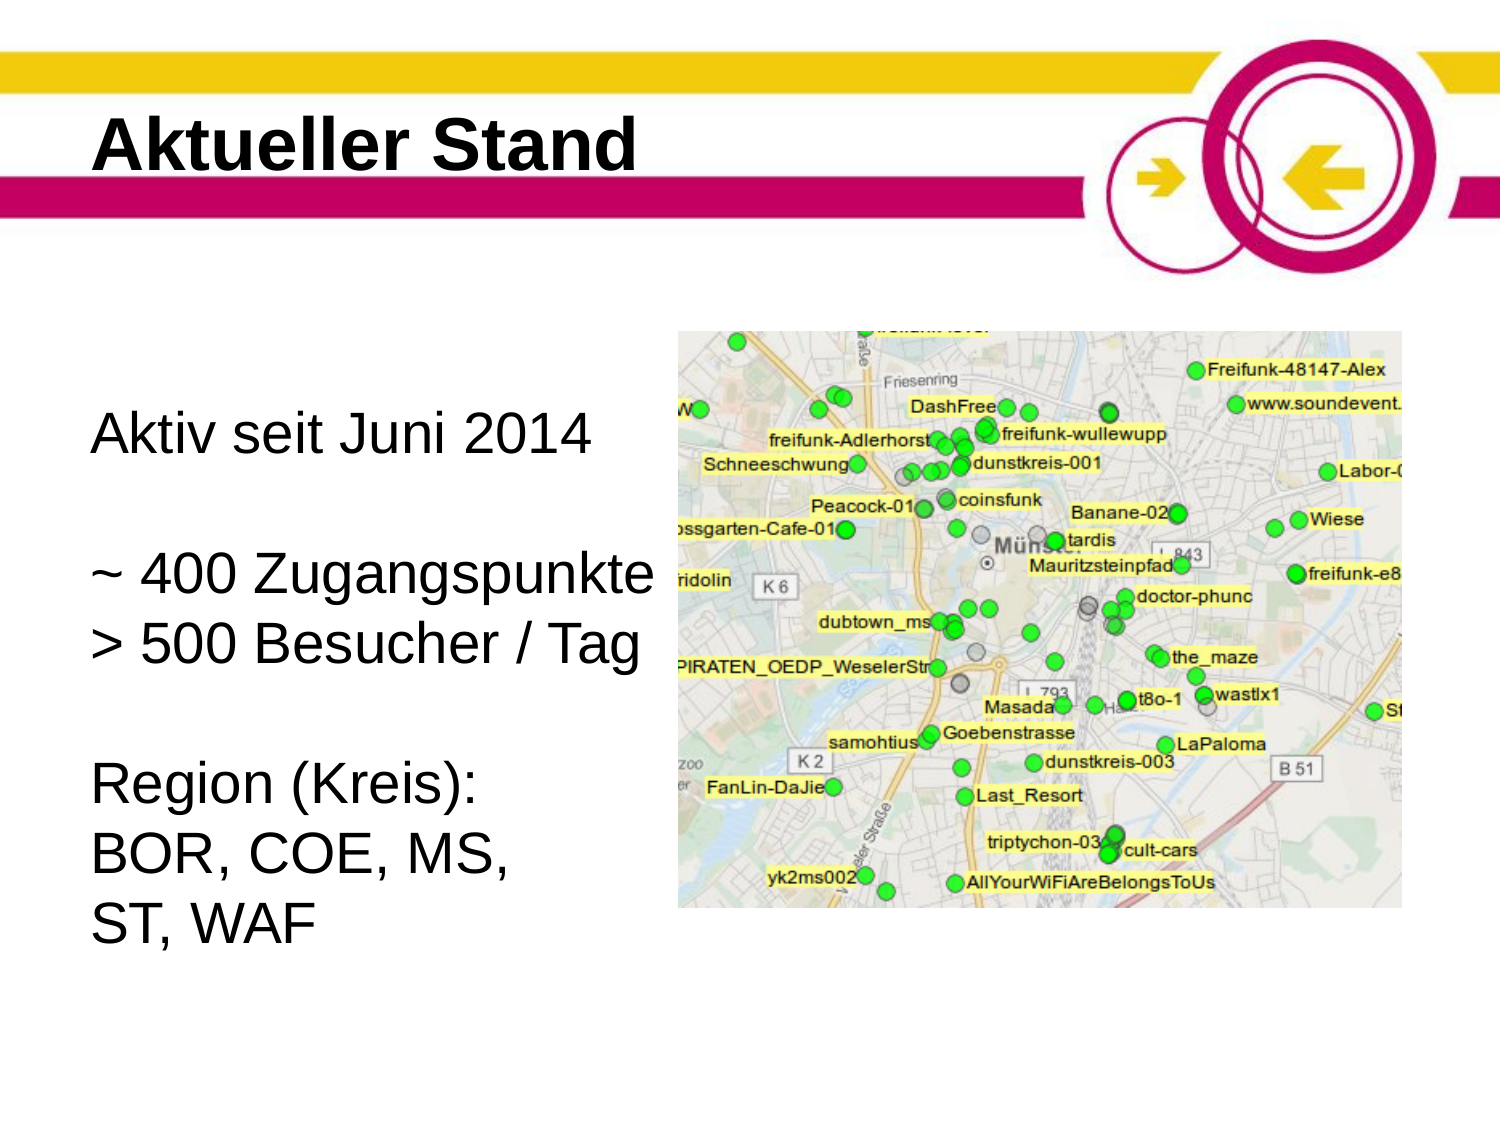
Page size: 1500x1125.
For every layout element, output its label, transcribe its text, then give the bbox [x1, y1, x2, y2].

text_box Aktueller Stand [75, 12, 1425, 200]
picture [678, 331, 1402, 908]
text_box Aktiv seit Juni 2014 ~ 400 Zugangspunkte > 500 Besucher / Tag Region (Kreis): BOR, COE, MS, ST, WAF [75, 310, 1425, 1125]
